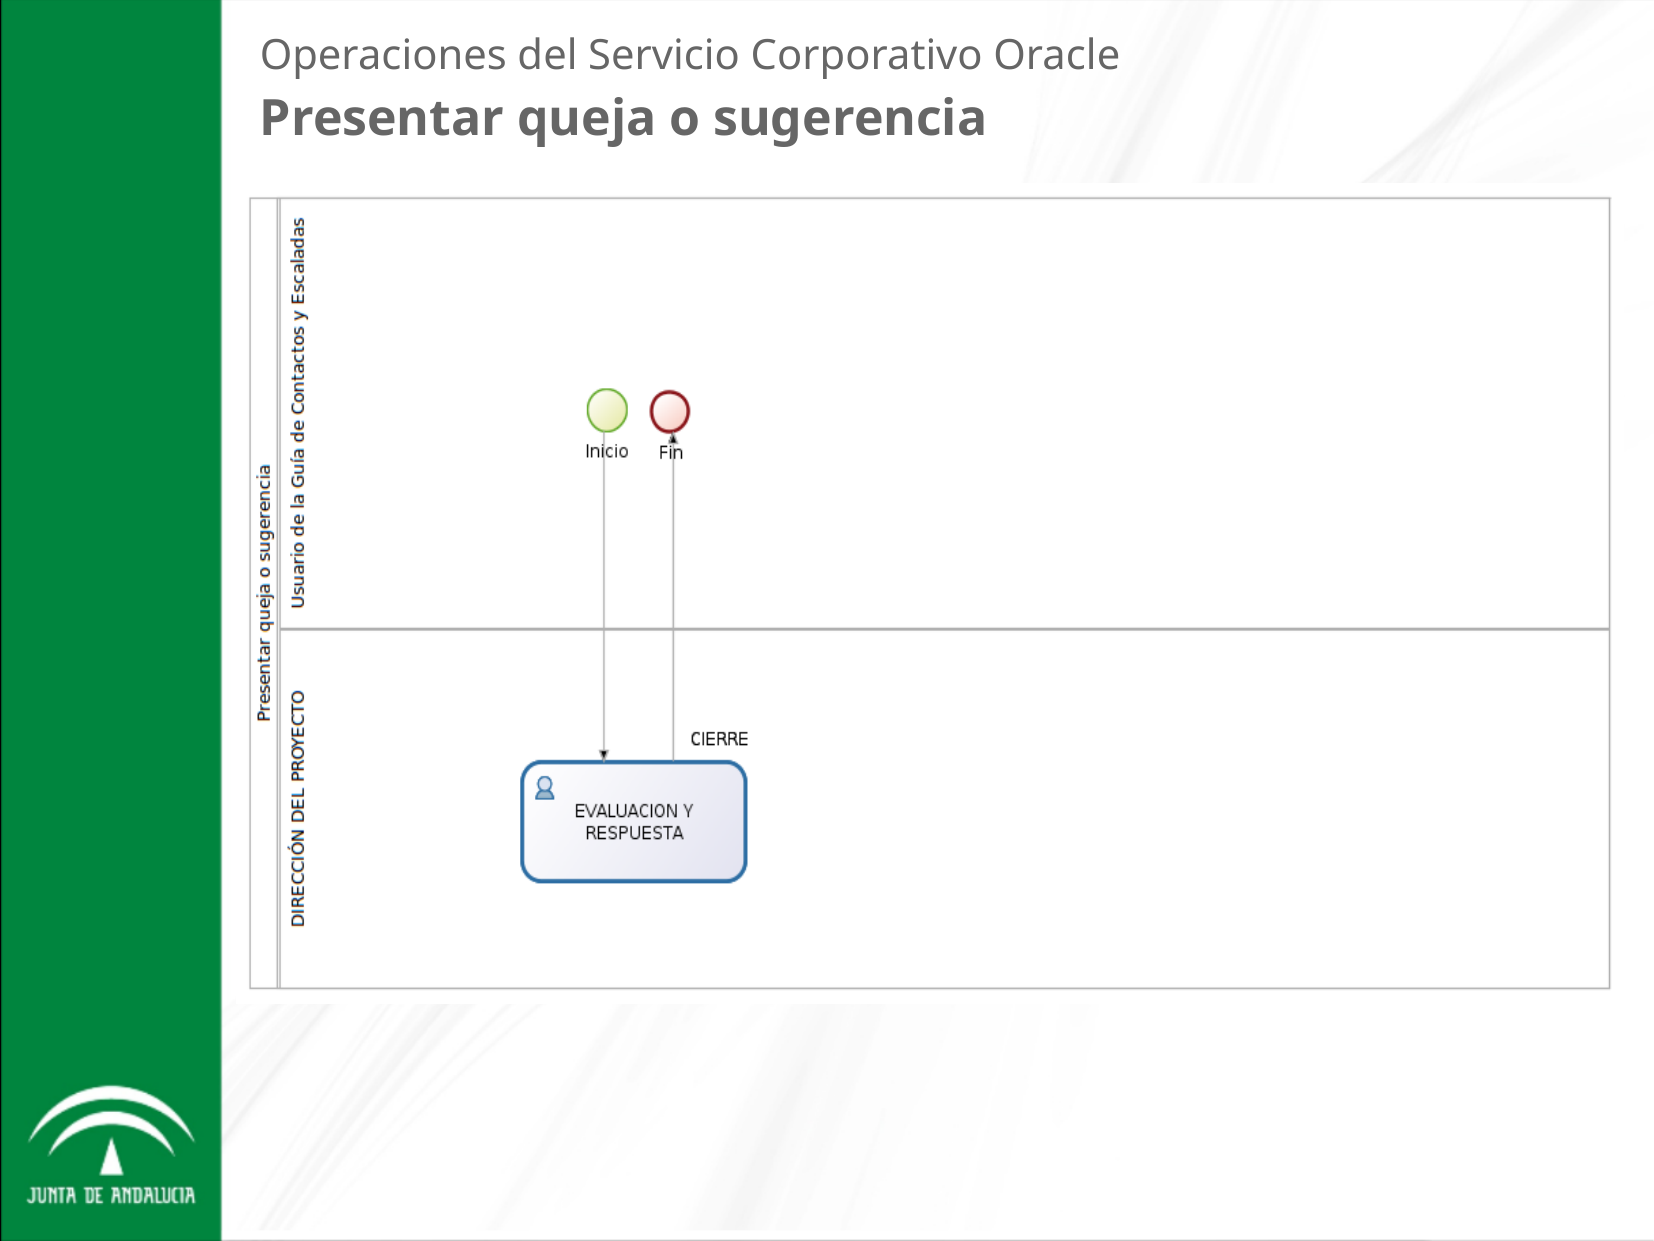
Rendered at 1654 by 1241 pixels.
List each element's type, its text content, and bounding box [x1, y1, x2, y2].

picture [0, 0, 1654, 1241]
title Operaciones del Servicio Corporativo Oracle Presentar queja o sugerencia [259, 35, 1577, 139]
